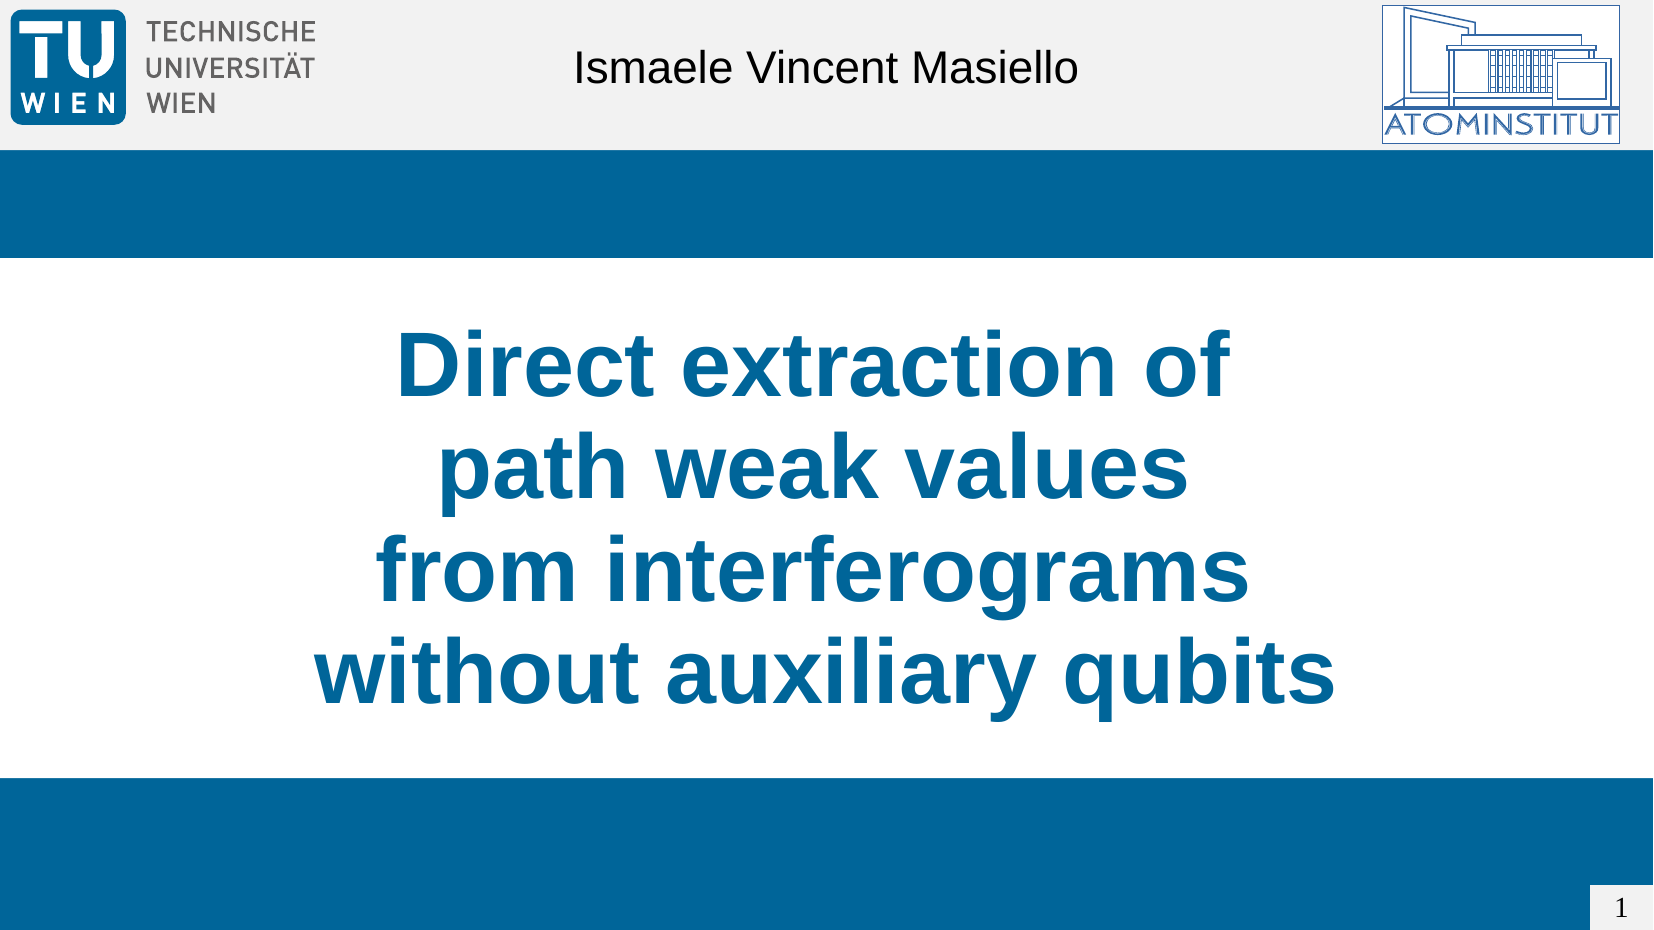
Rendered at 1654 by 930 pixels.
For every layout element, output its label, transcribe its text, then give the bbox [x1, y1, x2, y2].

title Direct extraction of path weak values from interferograms without auxiliary qubits [0, 258, 1653, 779]
text_box Ismaele Vincent Masiello [558, 34, 1095, 101]
picture [1382, 5, 1620, 144]
